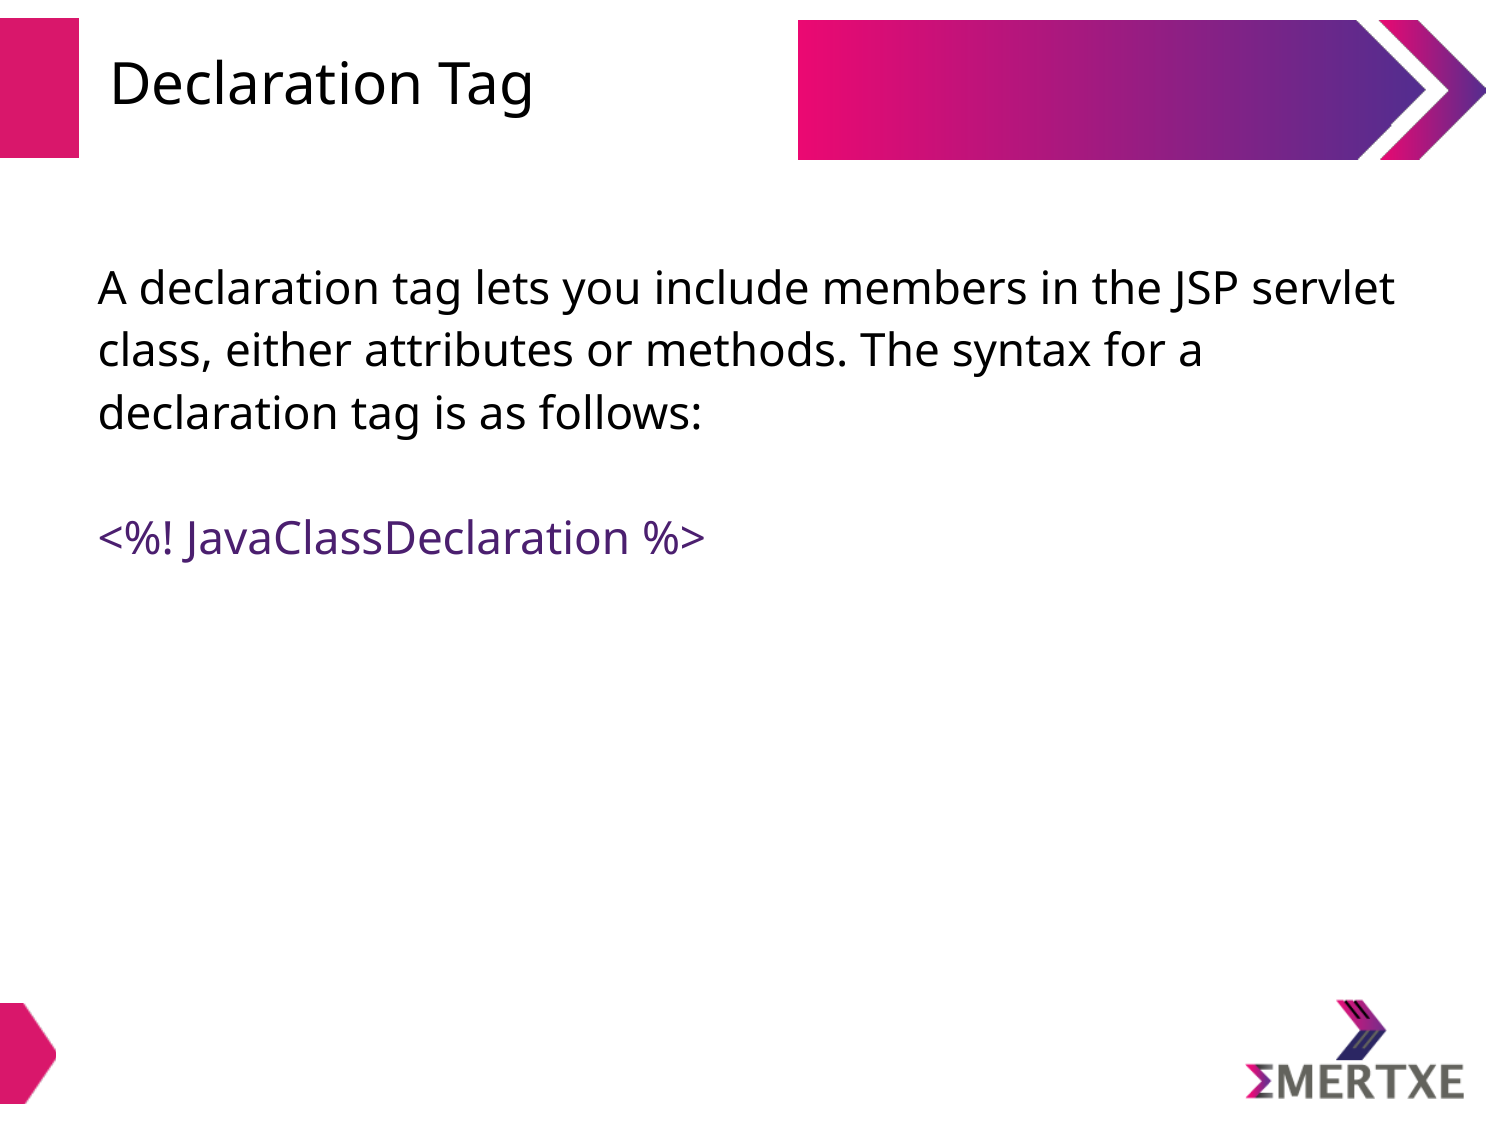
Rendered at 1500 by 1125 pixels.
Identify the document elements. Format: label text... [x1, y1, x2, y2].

text_box A declaration tag lets you include members in the JSP servlet class, either attributes or methods. The syntax for a declaration tag is as follows: <%! JavaClassDeclaration %> [82, 248, 1430, 531]
picture [1245, 996, 1465, 1099]
picture [798, 20, 1486, 160]
text_box Declaration Tag [94, 35, 733, 119]
